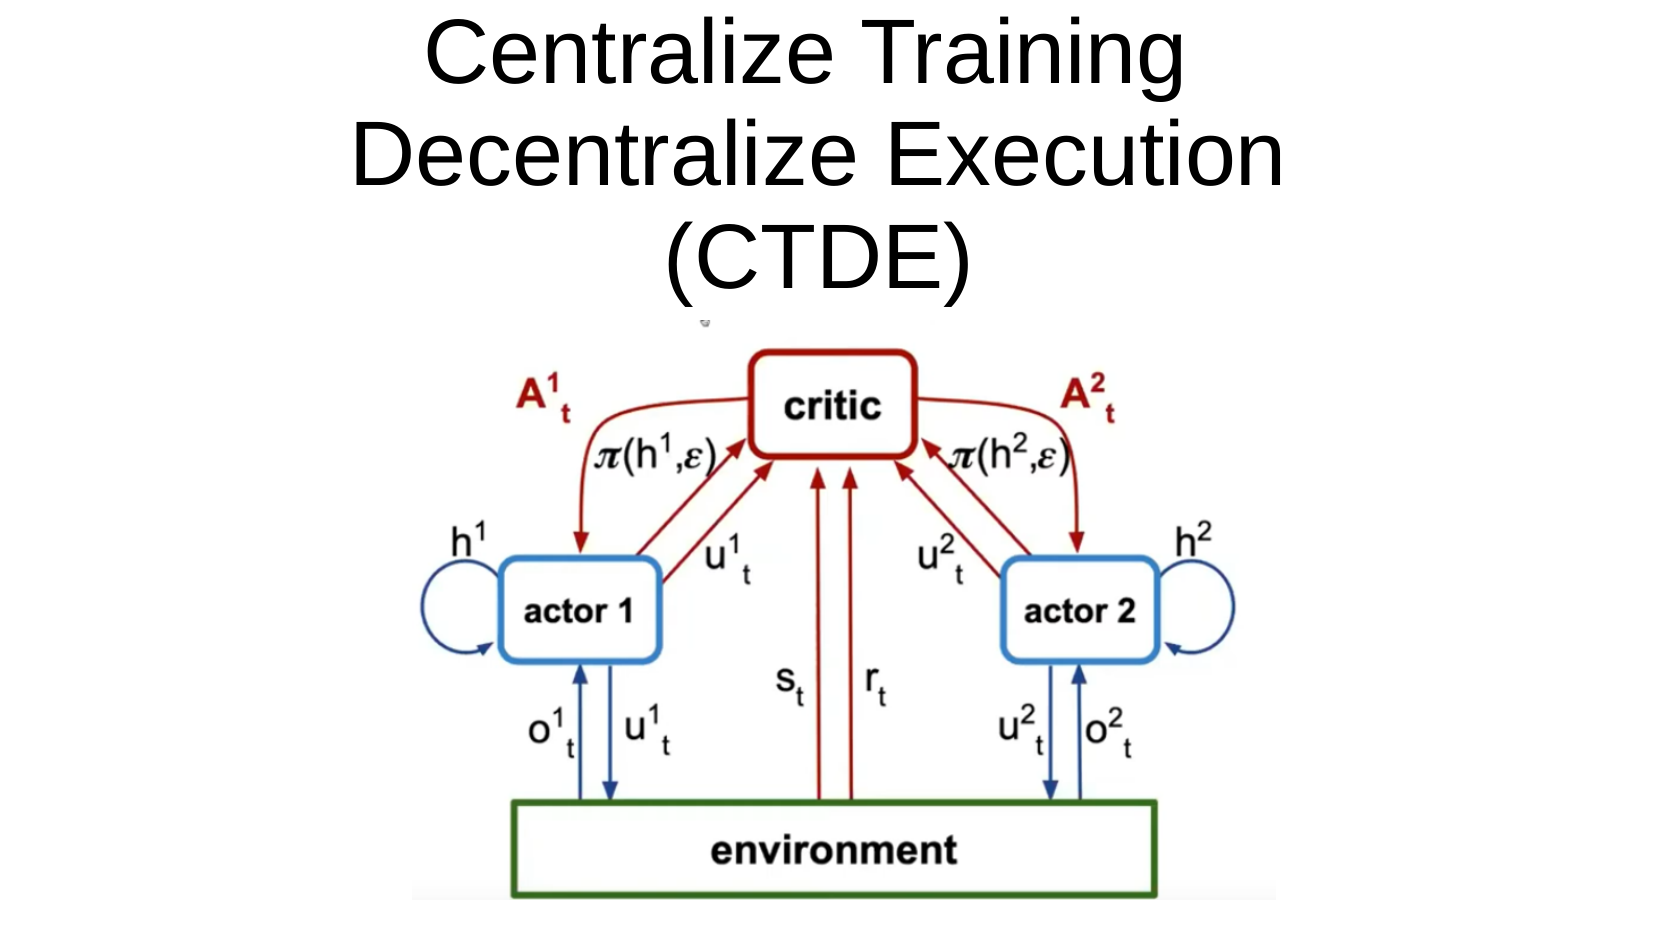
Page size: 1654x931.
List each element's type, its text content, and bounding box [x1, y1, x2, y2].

title Centralize Training Decentralize Execution (CTDE) [75, 0, 1564, 308]
picture [412, 320, 1276, 901]
